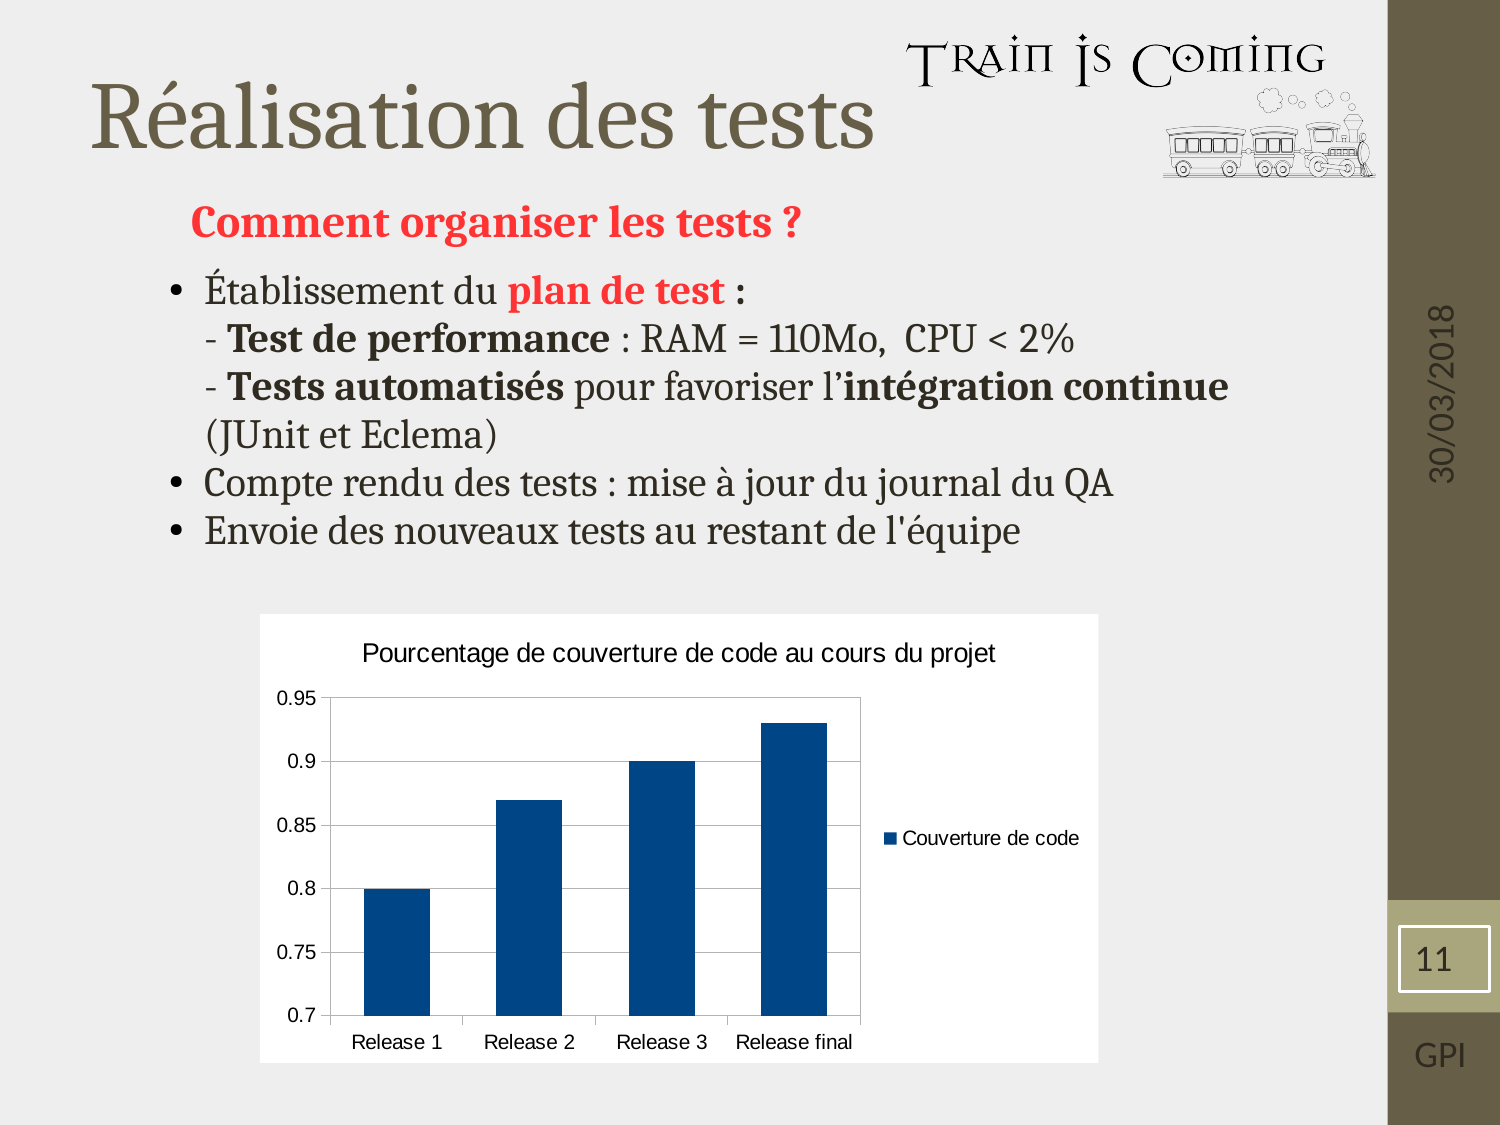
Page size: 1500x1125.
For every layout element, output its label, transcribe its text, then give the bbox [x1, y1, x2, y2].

text_box Établissement du plan de test : - Test de performance : RAM = 110Mo, CPU < 2% - Tests automatisés pour favoriser l’intégration continue (JUnit et Eclema) Compte rendu des tests : mise à jour du journal du QA Envoie des nouveaux tests au restant de l'équipe [154, 259, 1323, 716]
text_box Comment organiser les tests ? [177, 188, 851, 272]
text_box GPI [1399, 1023, 1483, 1083]
picture [897, 11, 1376, 191]
title Réalisation des tests [75, 45, 1325, 233]
slide_number 30/03/2018 [1408, 100, 1469, 501]
chart [259, 614, 1099, 1063]
slide_number <numéro> [1399, 926, 1490, 992]
